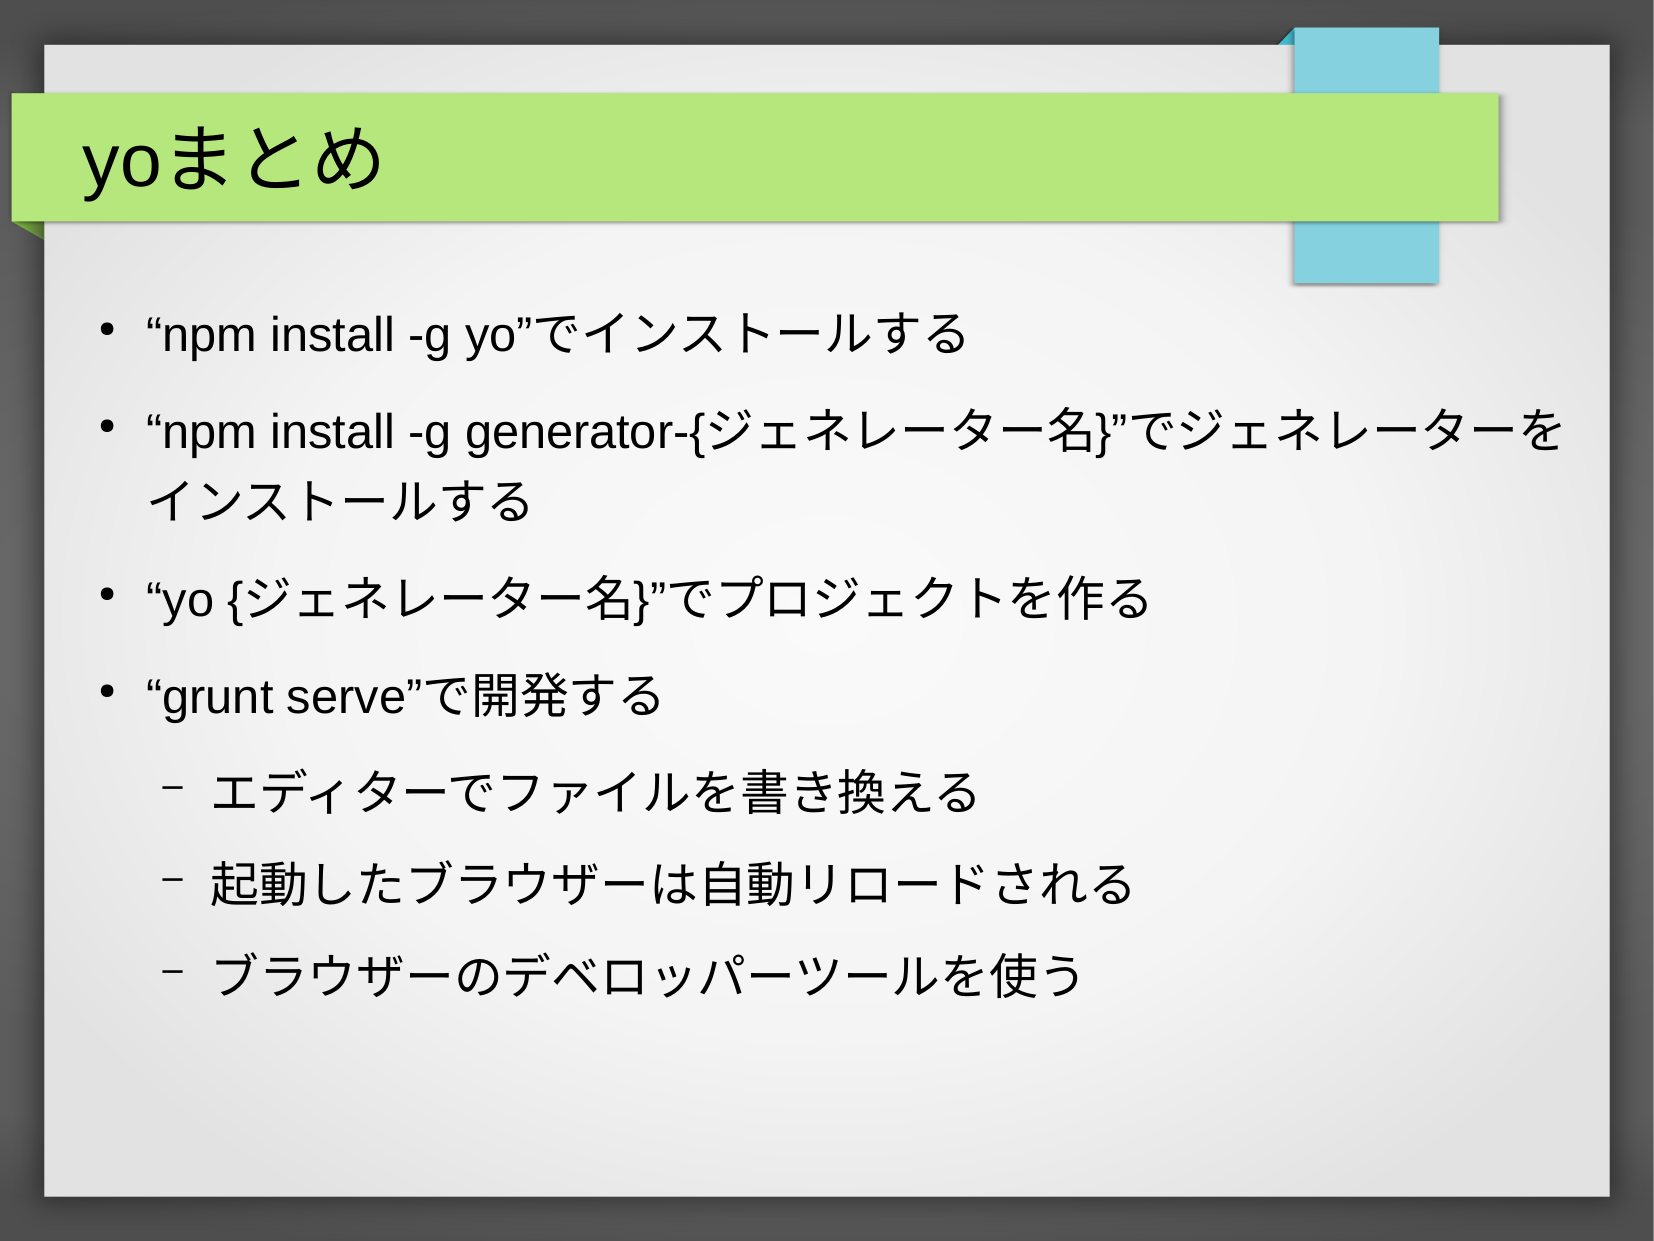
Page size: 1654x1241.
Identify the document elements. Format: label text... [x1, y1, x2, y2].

title yoまとめ [82, 94, 1264, 213]
list “npm install -g yo”でインストールする “npm install -g generator-{ジェネレーター名}”でジェネレーターをインストールする “yo {ジェネレーター名}”でプロジェクトを作る “grunt serve”で開発する エディターでファイルを書き換える 起動したブラウザーは自動リロードされる ブラウザーのデベロッパーツールを使う [82, 295, 1571, 1015]
picture [0, 0, 1654, 1241]
